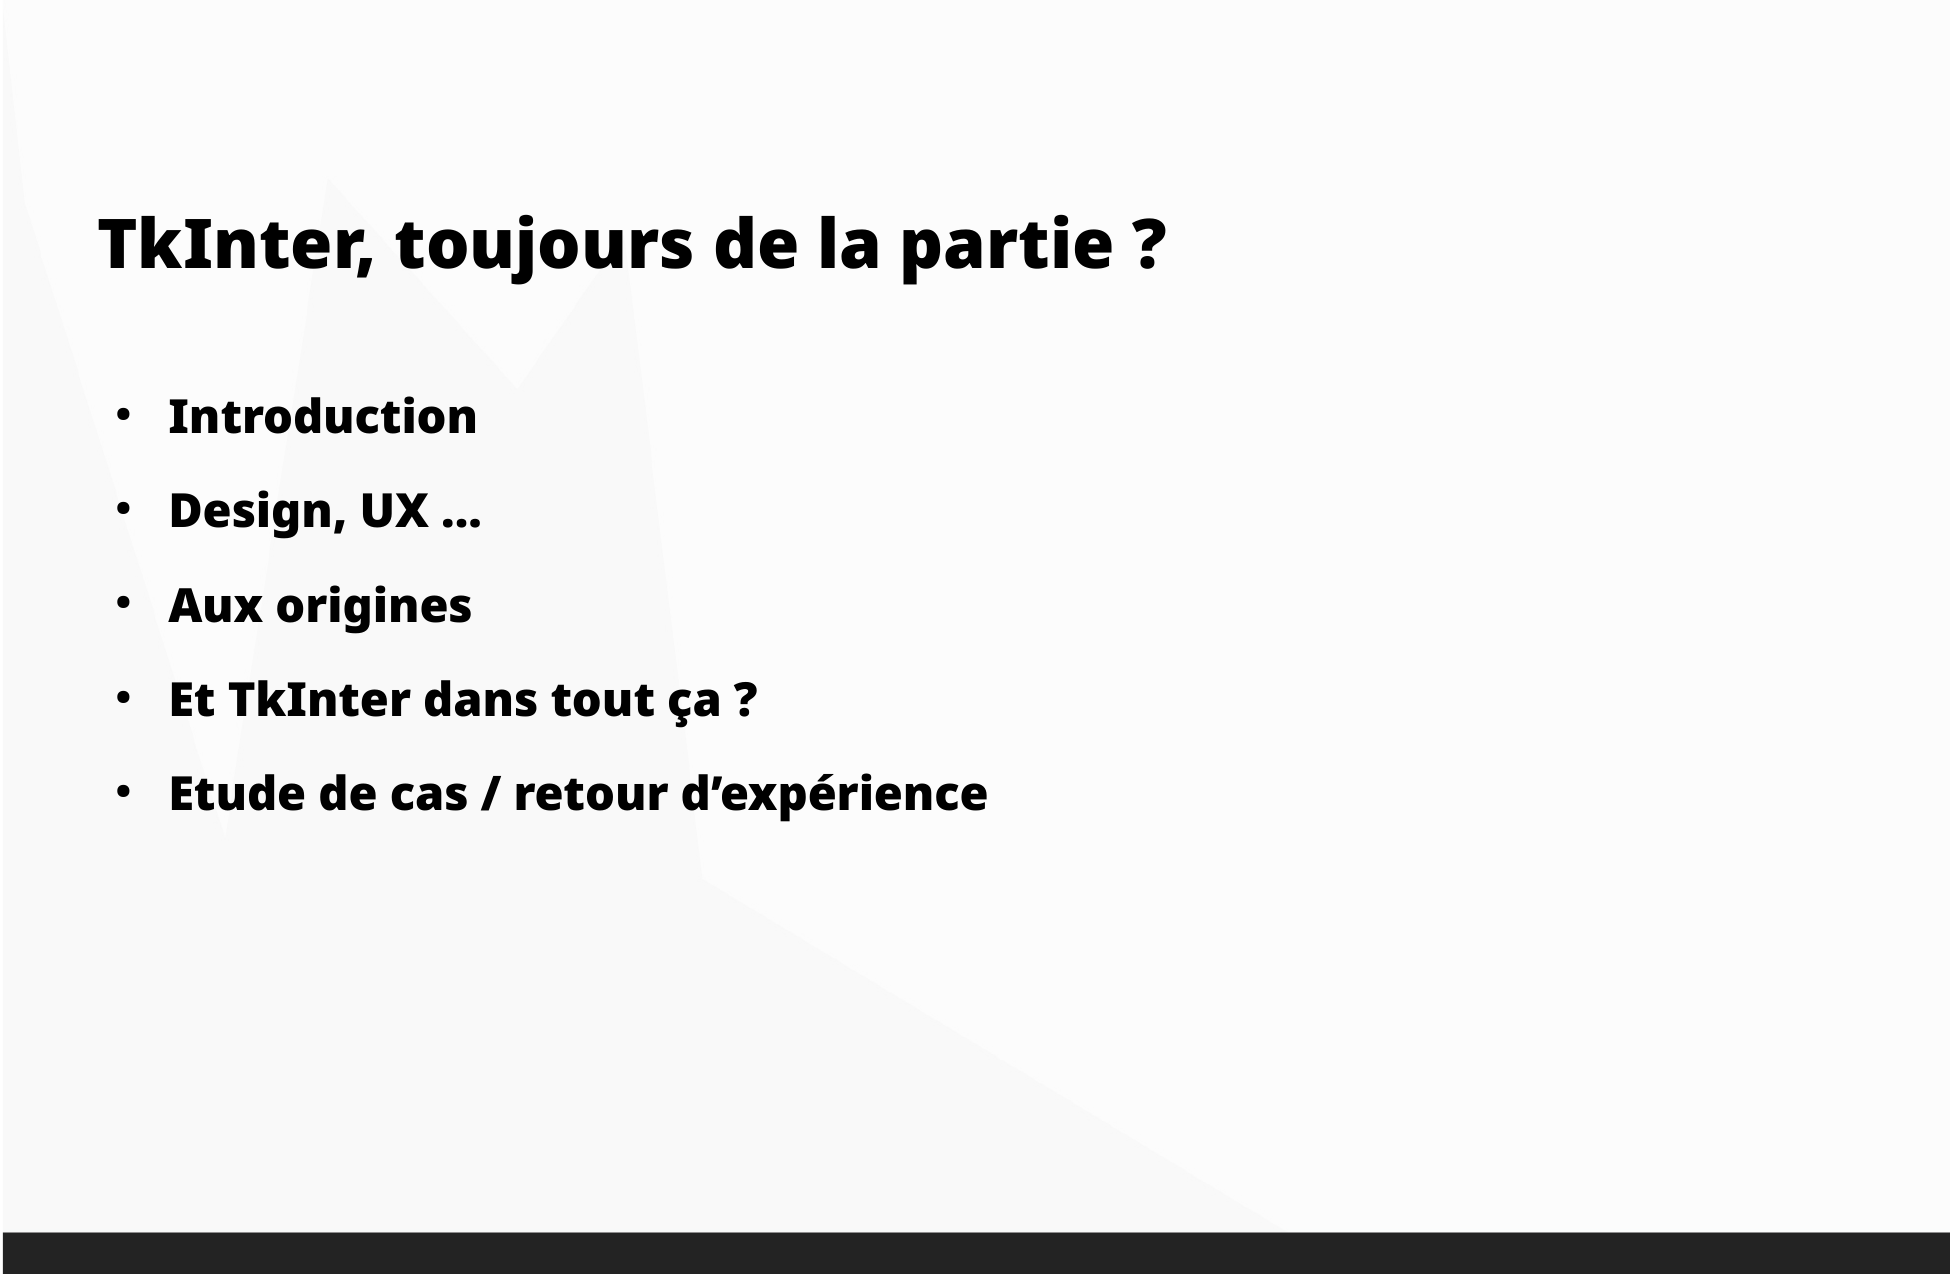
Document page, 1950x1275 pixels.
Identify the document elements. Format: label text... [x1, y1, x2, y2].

picture [2, 0, 1950, 1275]
title TkInter, toujours de la partie ? [97, 143, 1853, 341]
list Introduction Design, UX ... Aux origines Et TkInter dans tout ça ? Etude de cas / retour d’expérience [97, 383, 1853, 1041]
